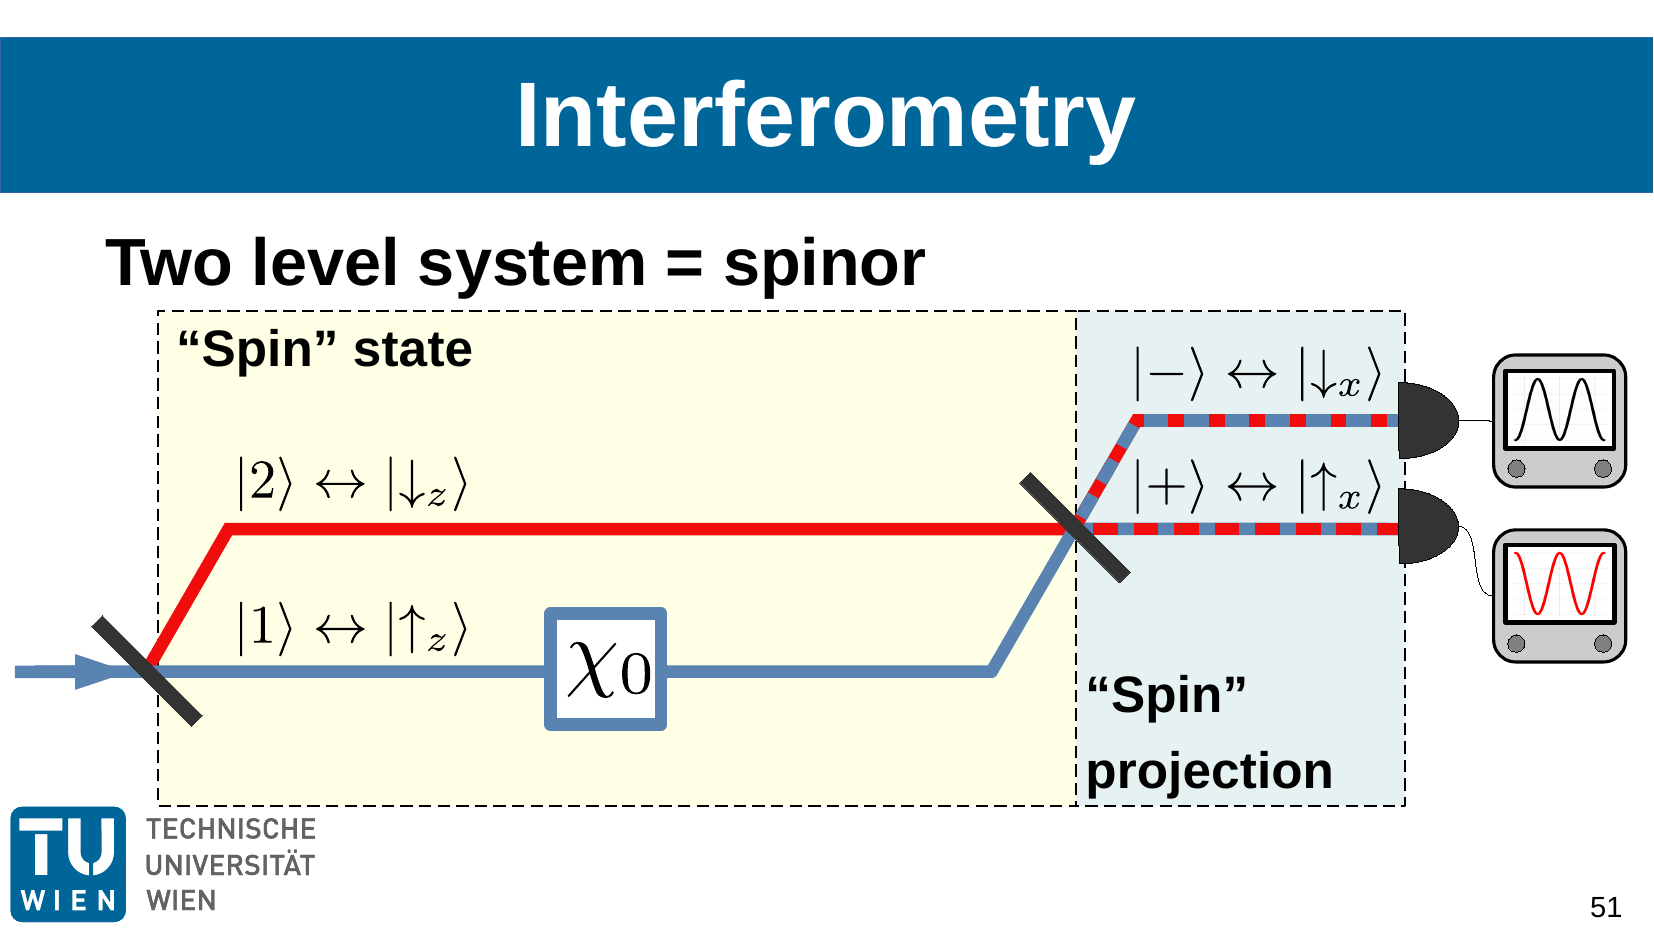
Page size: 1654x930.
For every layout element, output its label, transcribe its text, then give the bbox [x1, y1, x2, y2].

list “Spin” state [175, 319, 505, 410]
picture [551, 627, 658, 713]
text_box [1493, 354, 1626, 488]
picture [1133, 456, 1382, 522]
title Interferometry [0, 37, 1653, 193]
text_box [91, 310, 1459, 806]
list “Spin” projection [1085, 665, 1404, 801]
text_box [1493, 529, 1626, 662]
picture [1133, 337, 1382, 412]
picture [219, 600, 468, 665]
picture [1507, 547, 1612, 620]
picture [1507, 373, 1612, 446]
picture [219, 445, 468, 522]
list Two level system = spinor [105, 225, 1231, 316]
